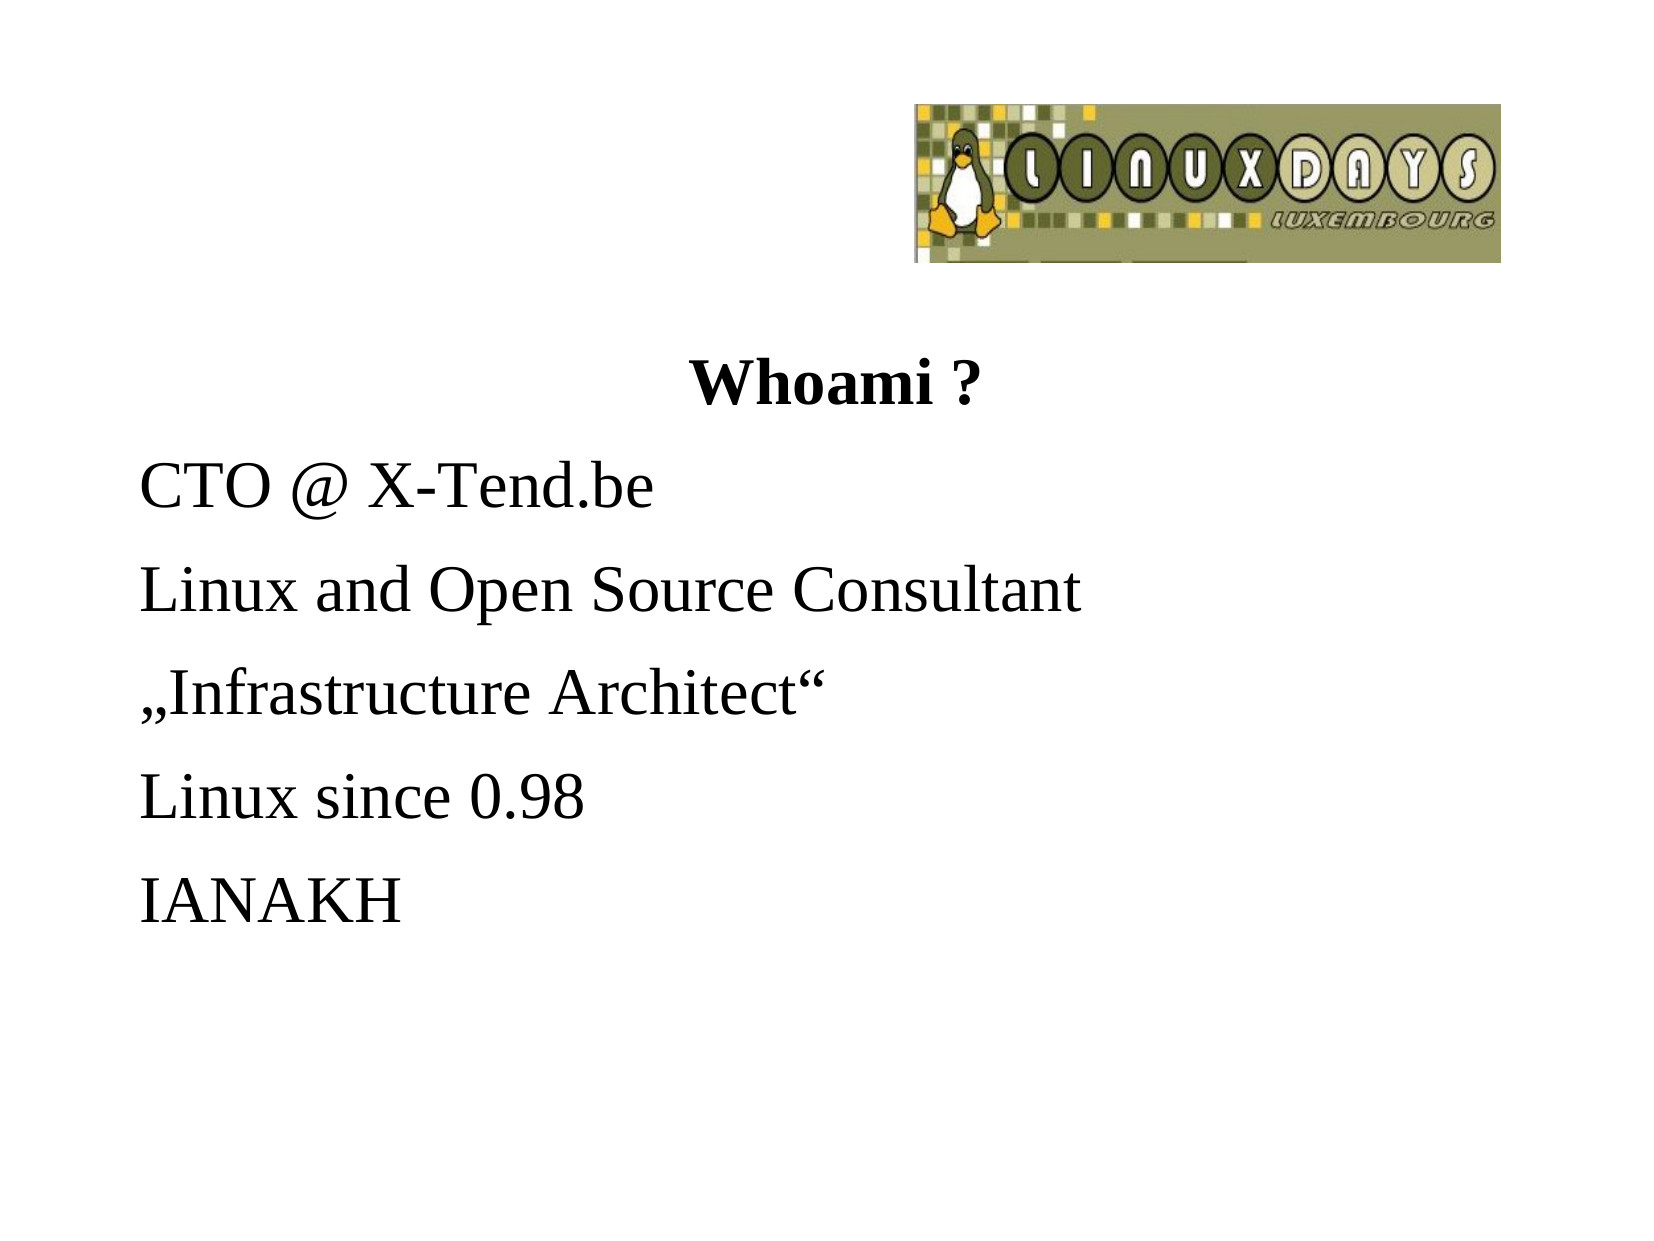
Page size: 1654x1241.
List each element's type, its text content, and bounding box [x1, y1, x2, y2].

list Whoami ? CTO @ X-Tend.be Linux and Open Source Consultant „Infrastructure Architect“ Linux since 0.98 IANAKH [121, 344, 1534, 1127]
picture [914, 104, 1501, 263]
